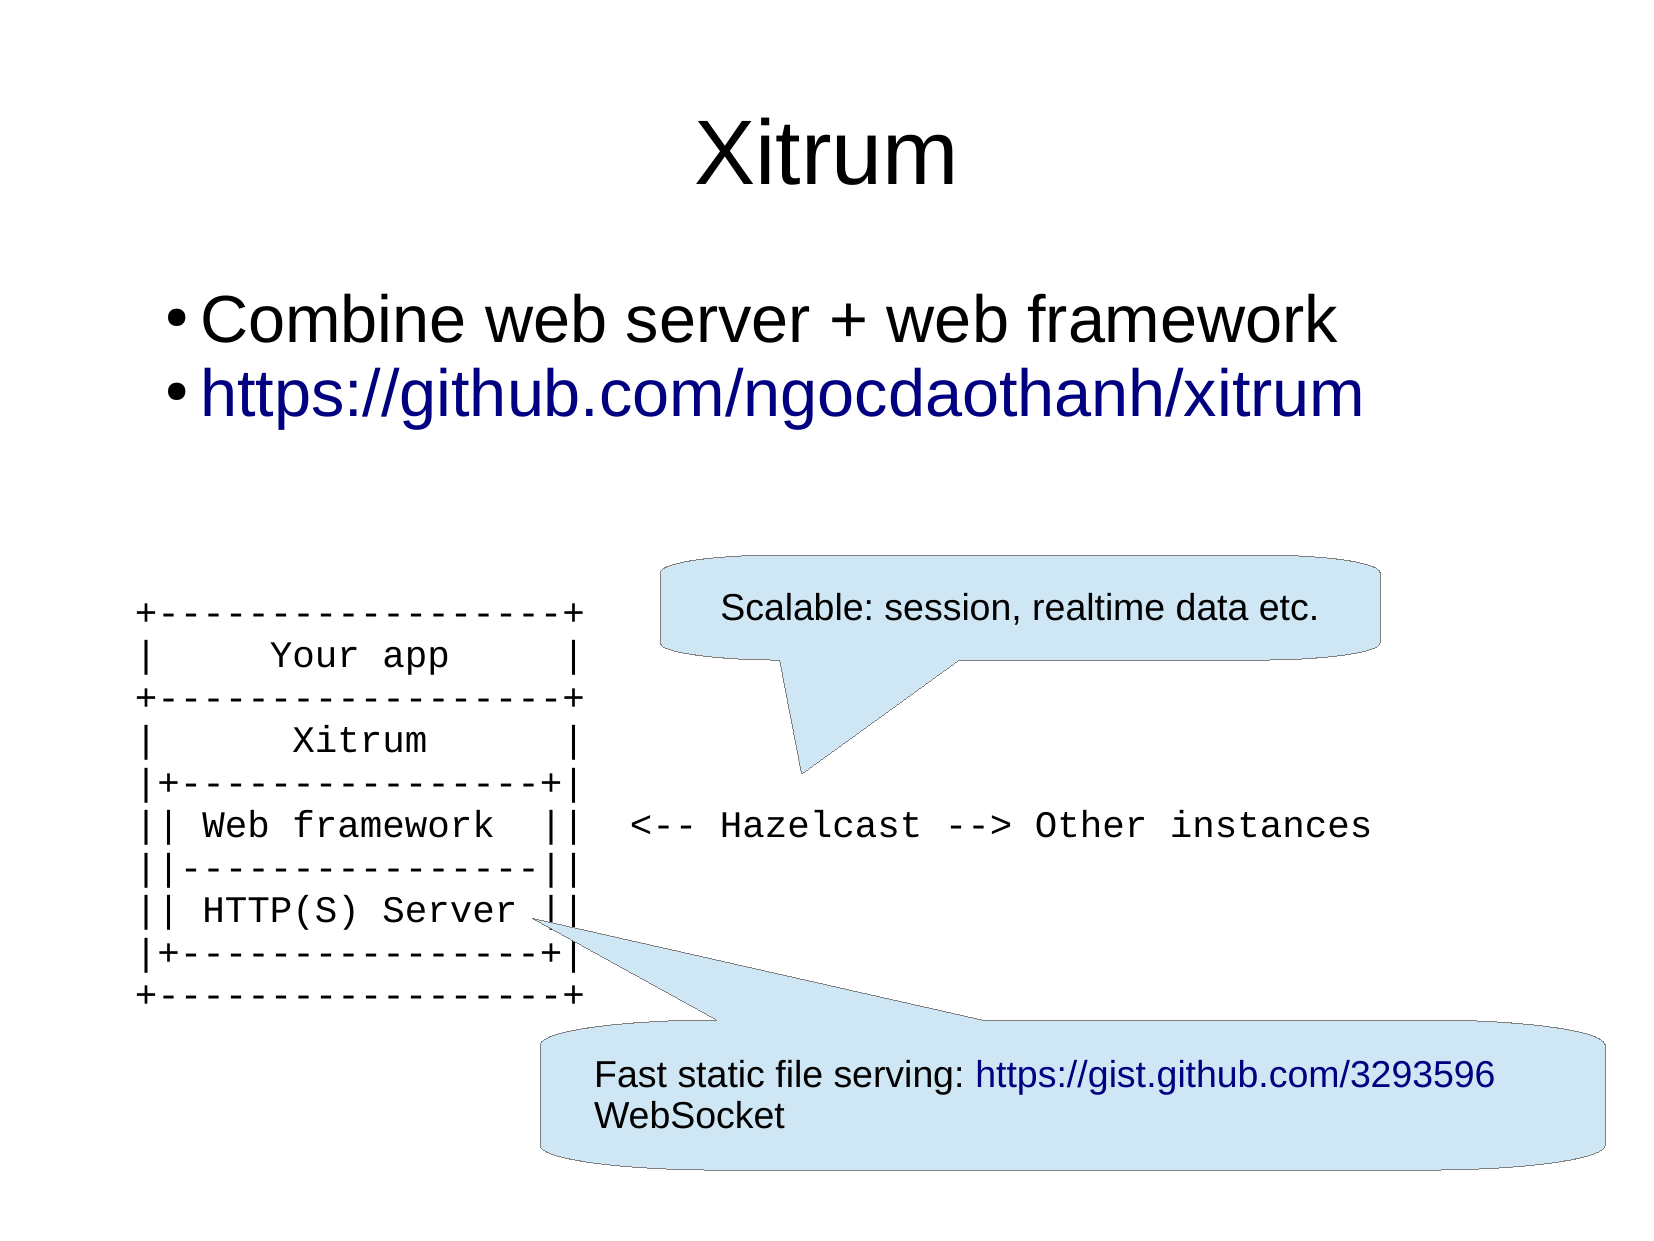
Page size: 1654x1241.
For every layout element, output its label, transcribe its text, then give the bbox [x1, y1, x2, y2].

text_box +------------------+ | Your app | +------------------+ | Xitrum | |+----------------+| || Web framework || <-- Hazelcast --> Other instances ||----------------|| || HTTP(S) Server || |+----------------+| +------------------+ [120, 586, 1516, 1027]
text_box Combine web server + web framework https://github.com/ngocdaothanh/xitrum [150, 274, 1546, 439]
title Xitrum [82, 49, 1571, 257]
text_box Fast static file serving: https://gist.github.com/3293596 WebSocket [532, 918, 1606, 1171]
text_box Scalable: session, realtime data etc. [660, 555, 1381, 774]
